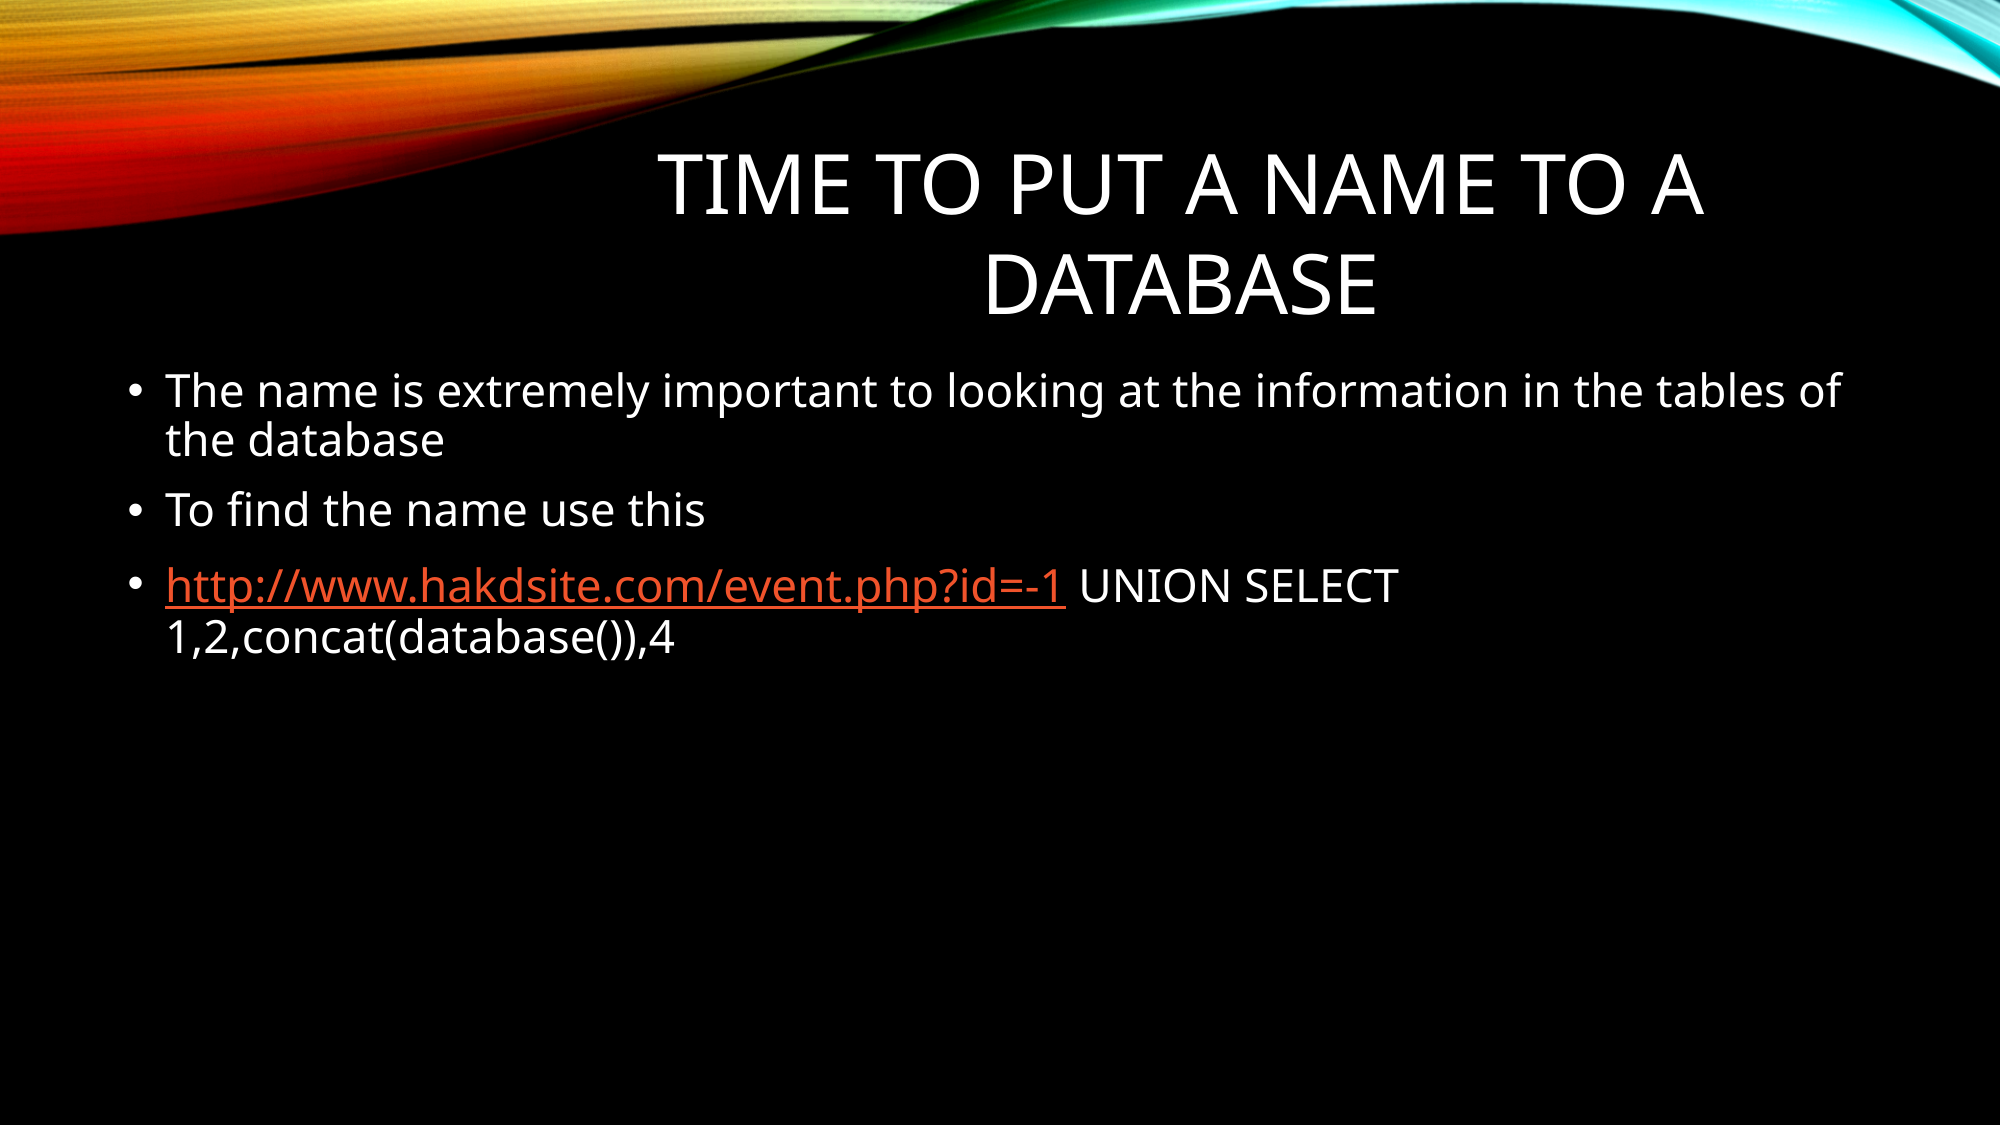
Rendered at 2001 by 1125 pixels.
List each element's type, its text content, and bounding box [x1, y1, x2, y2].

list The name is extremely important to looking at the information in the tables of the database To find the name use this http://www.hakdsite.com/event.php?id=-1 UNION SELECT 1,2,concat(database()),4 [112, 360, 1888, 1021]
title Time to put a name to a database [474, 125, 1888, 338]
picture [0, 0, 2000, 237]
